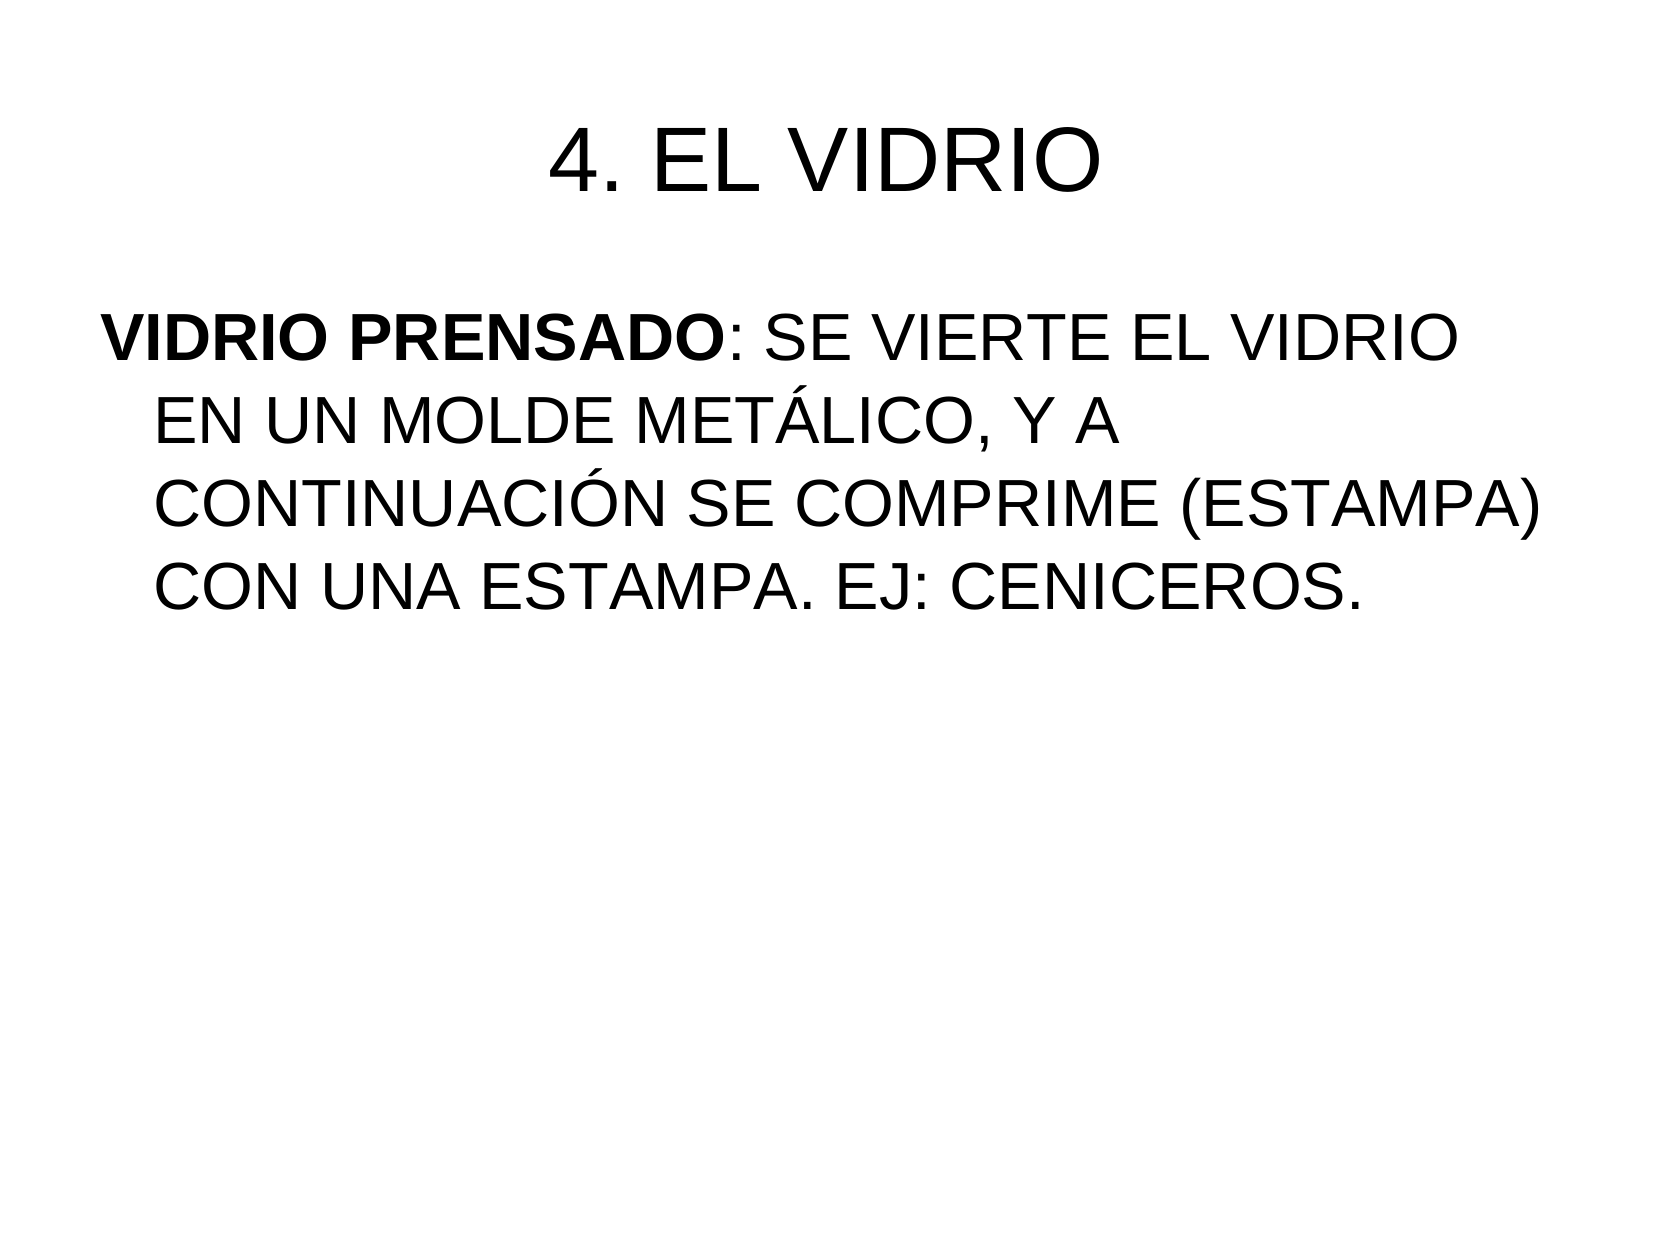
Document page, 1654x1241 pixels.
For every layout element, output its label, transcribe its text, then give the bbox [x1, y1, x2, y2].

title 4. EL VIDRIO [82, 56, 1571, 249]
list VIDRIO PRENSADO: SE VIERTE EL VIDRIO EN UN MOLDE METÁLICO, Y A CONTINUACIÓN SE COMPRIME (ESTAMPA) CON UNA ESTAMPA. EJ: CENICEROS. [82, 290, 1571, 1109]
